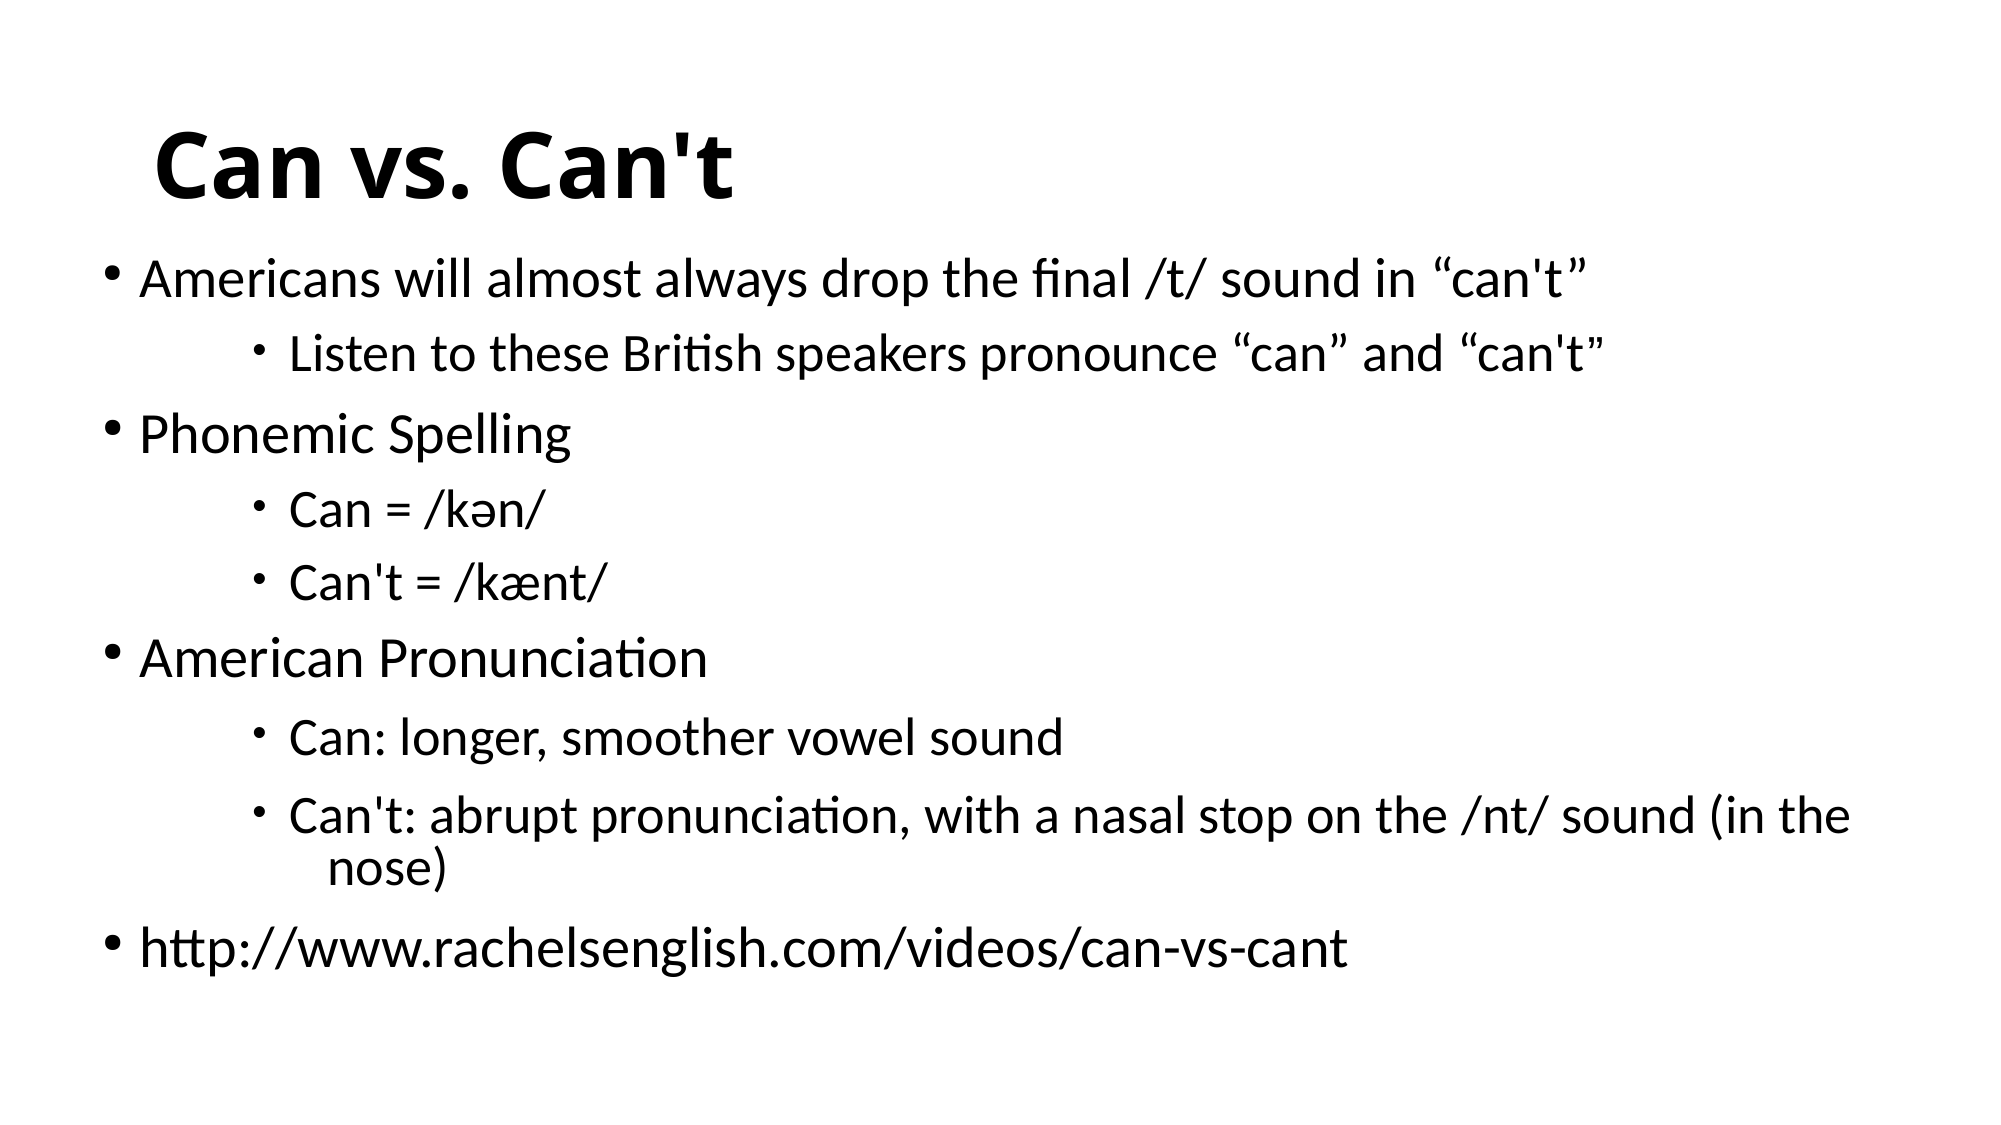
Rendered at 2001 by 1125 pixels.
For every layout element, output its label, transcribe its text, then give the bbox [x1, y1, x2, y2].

list Americans will almost always drop the final /t/ sound in “can't” Listen to these British speakers pronounce “can” and “can't” Phonemic Spelling Can = /kən/ Can't = /kænt/ American Pronunciation Can: longer, smoother vowel sound Can't: abrupt pronunciation, with a nasal stop on the /nt/ sound (in the nose) http://www.rachelsenglish.com/videos/can-vs-cant [87, 246, 1881, 1075]
title Can vs. Can't [137, 59, 1863, 246]
